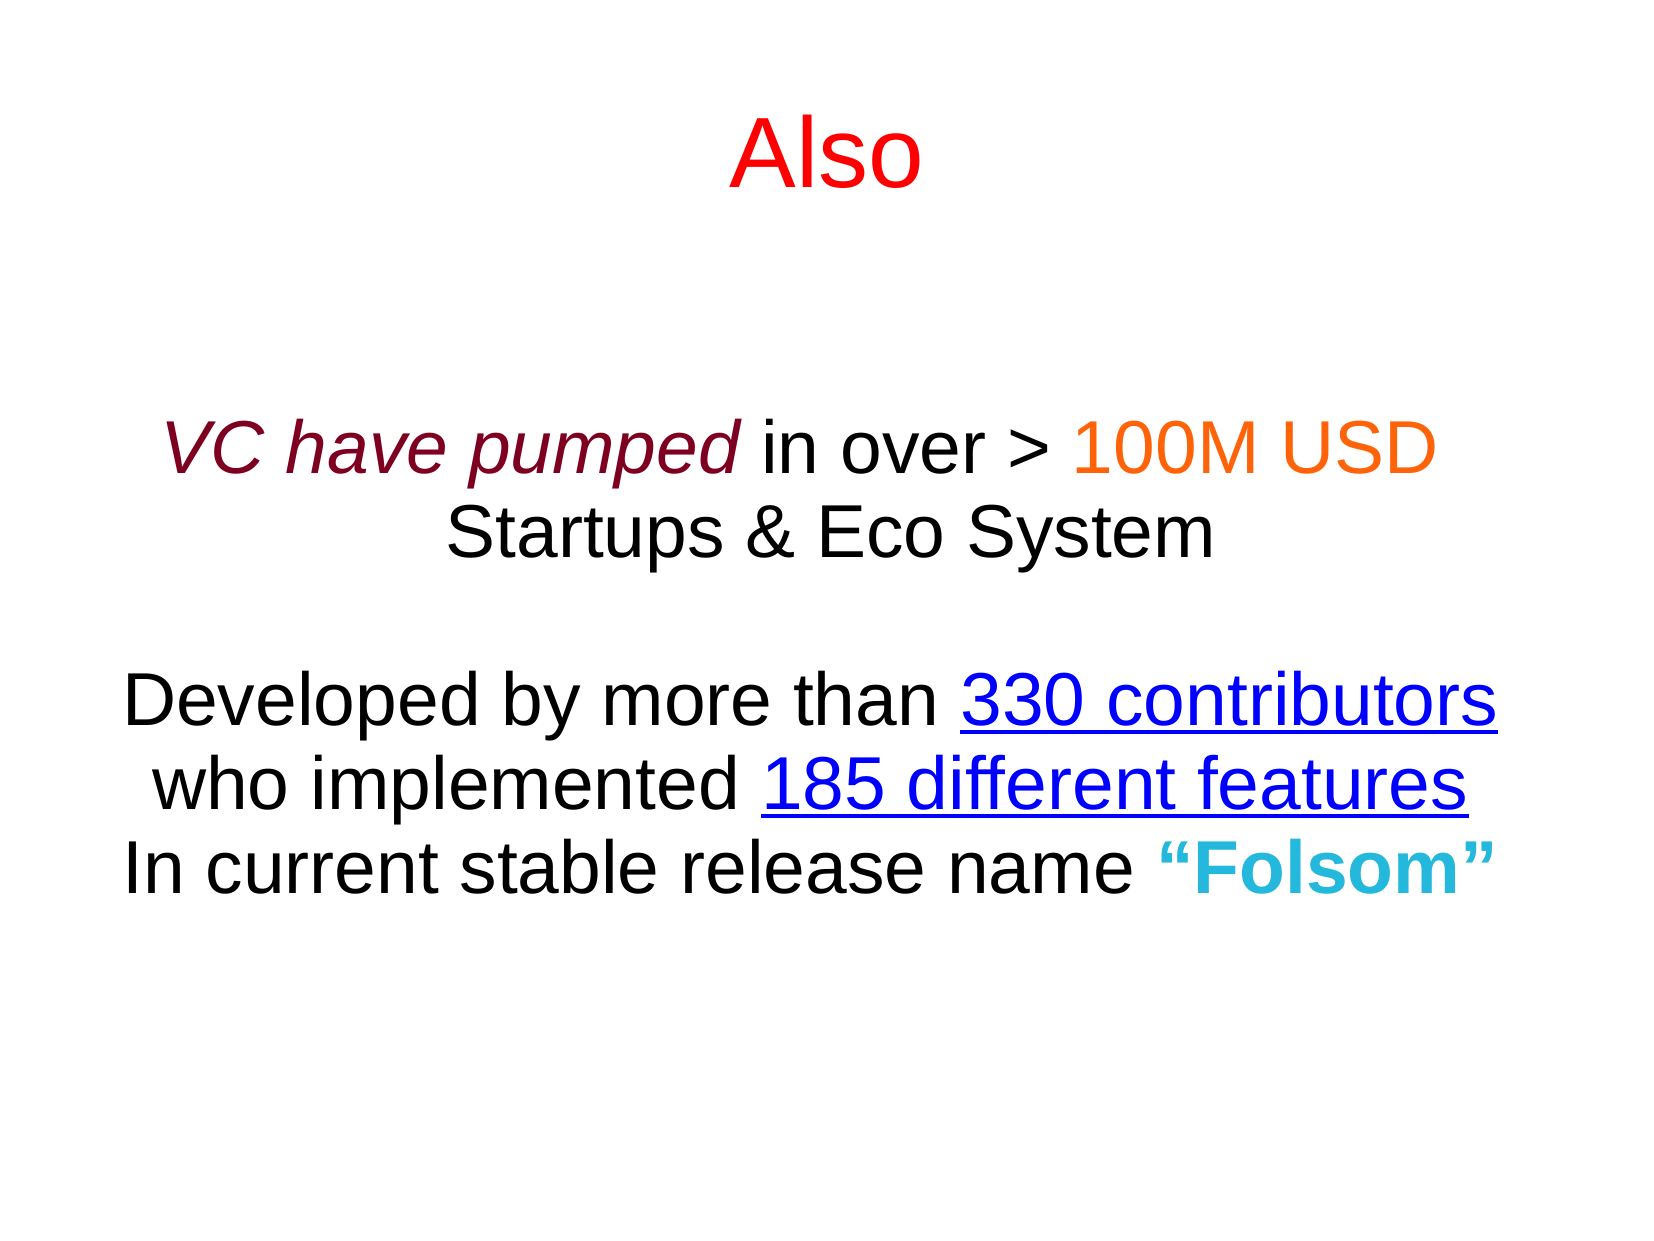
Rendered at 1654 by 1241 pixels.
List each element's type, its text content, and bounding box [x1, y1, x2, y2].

title Also [82, 56, 1571, 250]
subtitle VC have pumped in over > 100M USD Startups & Eco System Developed by more than 330 contributors who implemented 185 different features In current stable release name “Folsom” [82, 297, 1538, 1102]
